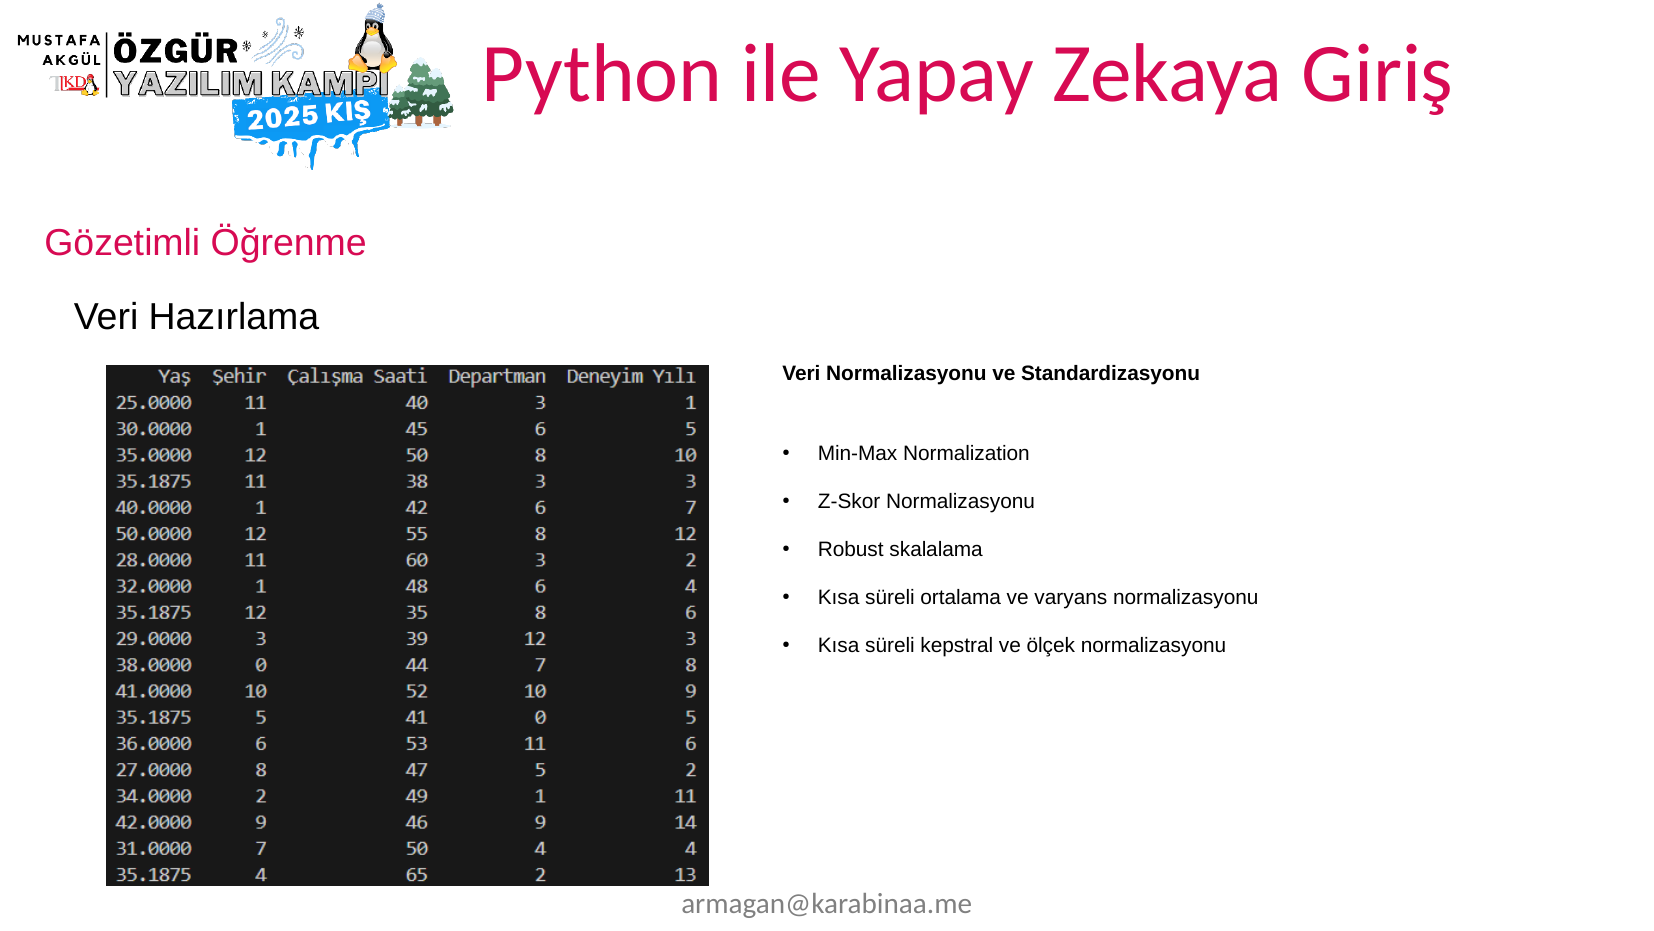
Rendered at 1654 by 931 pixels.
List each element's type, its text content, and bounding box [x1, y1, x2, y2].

text_box Python ile Yapay Zekaya Giriş [467, 10, 1654, 126]
text_box Veri Hazırlama [59, 288, 621, 355]
text_box armagan@karabinaa.me [0, 877, 1654, 928]
text_box Min-Max Normalization Z-Skor Normalizasyonu Robust skalalama Kısa süreli ortalama ve varyans normalizasyonu Kısa süreli kepstral ve ölçek normalizasyonu [767, 434, 1477, 760]
picture [106, 365, 709, 886]
text_box Veri Normalizasyonu ve Standardizasyonu [767, 354, 1241, 393]
picture [0, 0, 463, 177]
text_box Gözetimli Öğrenme [29, 213, 854, 271]
